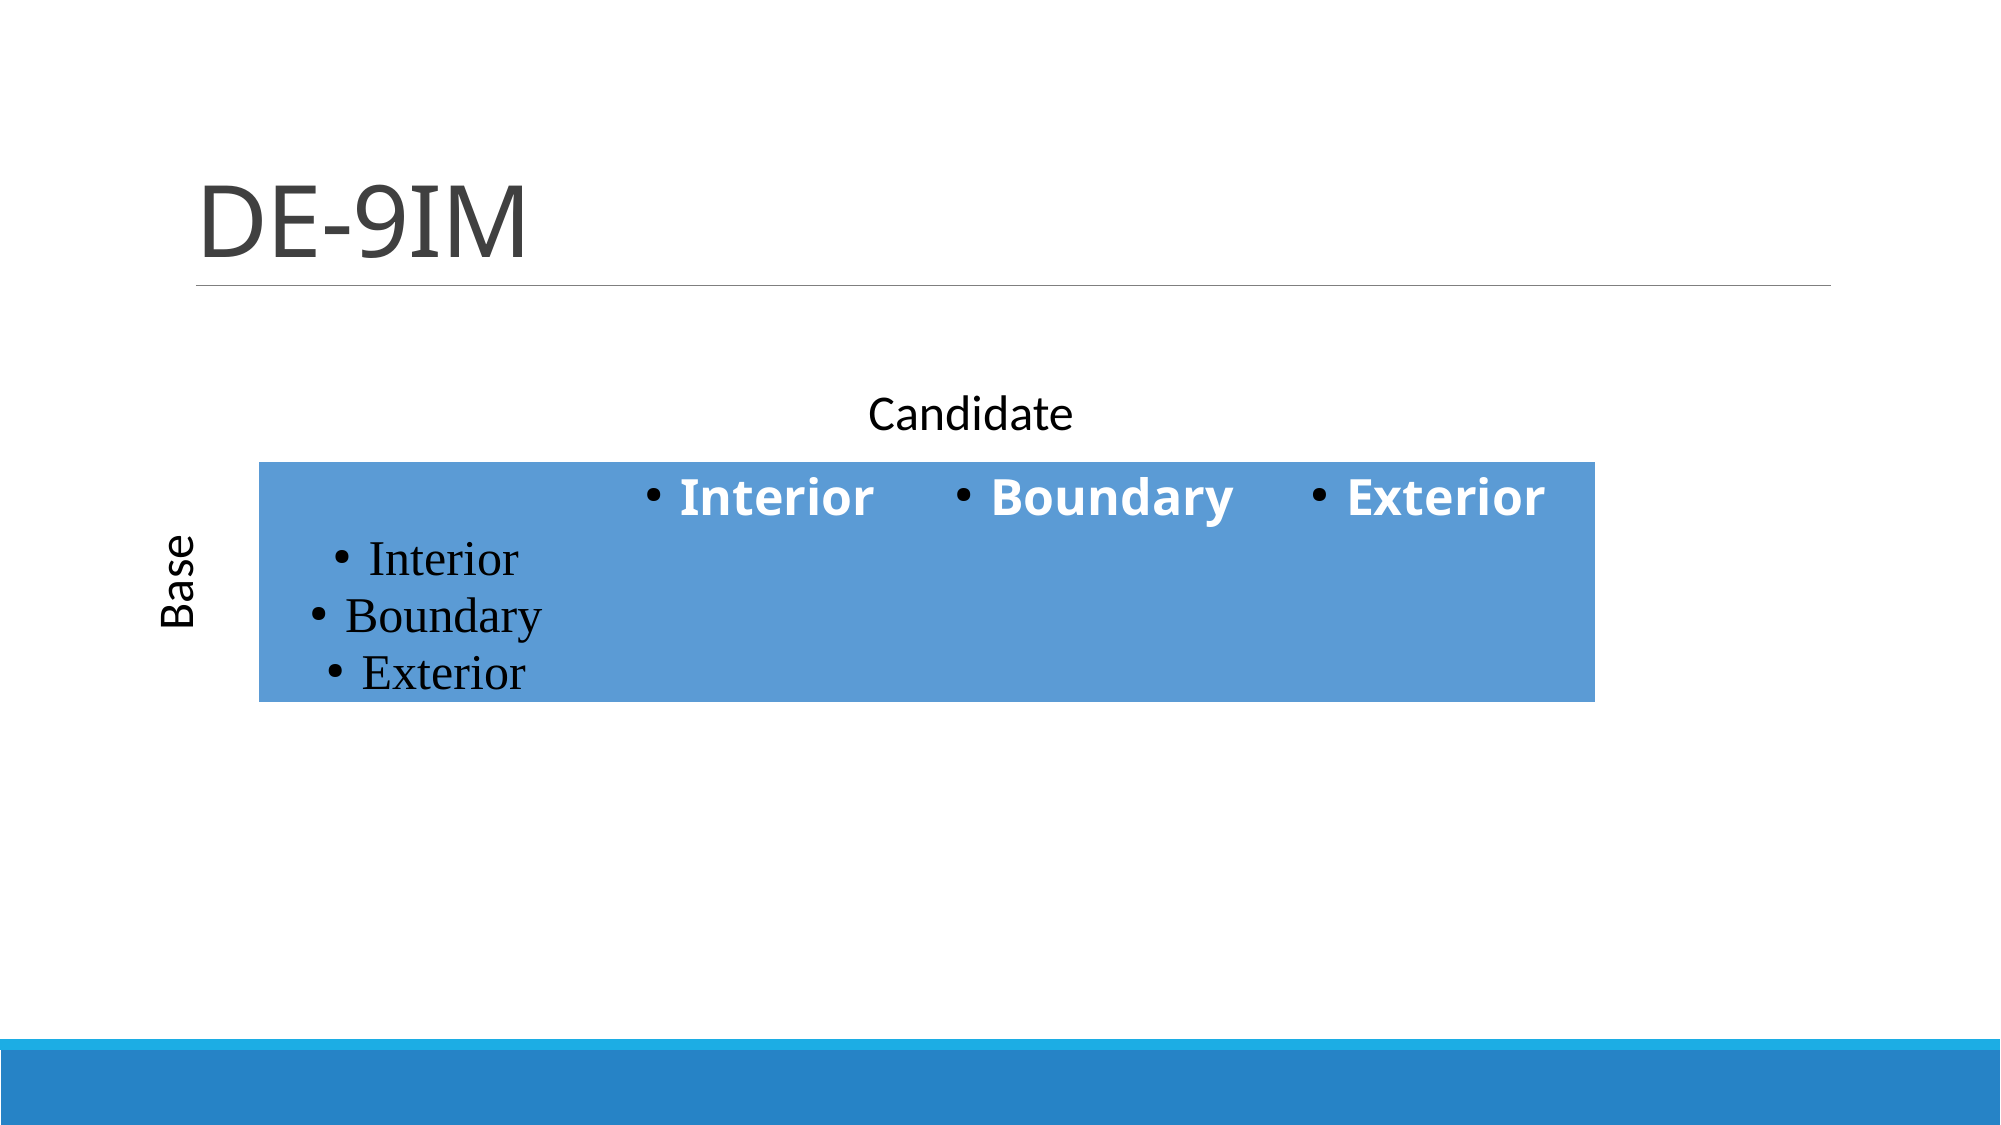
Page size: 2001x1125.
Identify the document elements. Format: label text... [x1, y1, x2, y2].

table_header [259, 462, 593, 531]
table_header Interior [593, 462, 927, 531]
table_header Exterior [1261, 462, 1595, 531]
table_cell [593, 531, 927, 588]
table_cell [1261, 531, 1595, 588]
table_cell [927, 645, 1261, 702]
table_cell [1261, 588, 1595, 645]
table_cell [927, 588, 1261, 645]
text_box Candidate [736, 372, 1207, 449]
text_box Base [135, 347, 212, 818]
table_cell [593, 645, 927, 702]
table_cell Boundary [259, 588, 593, 645]
table_cell [593, 588, 927, 645]
table_header Boundary [927, 462, 1261, 531]
title DE-9IM [180, 47, 1831, 286]
table_cell [927, 531, 1261, 588]
table_cell [1261, 645, 1595, 702]
table_cell Interior [259, 531, 593, 588]
table_cell Exterior [259, 645, 593, 702]
